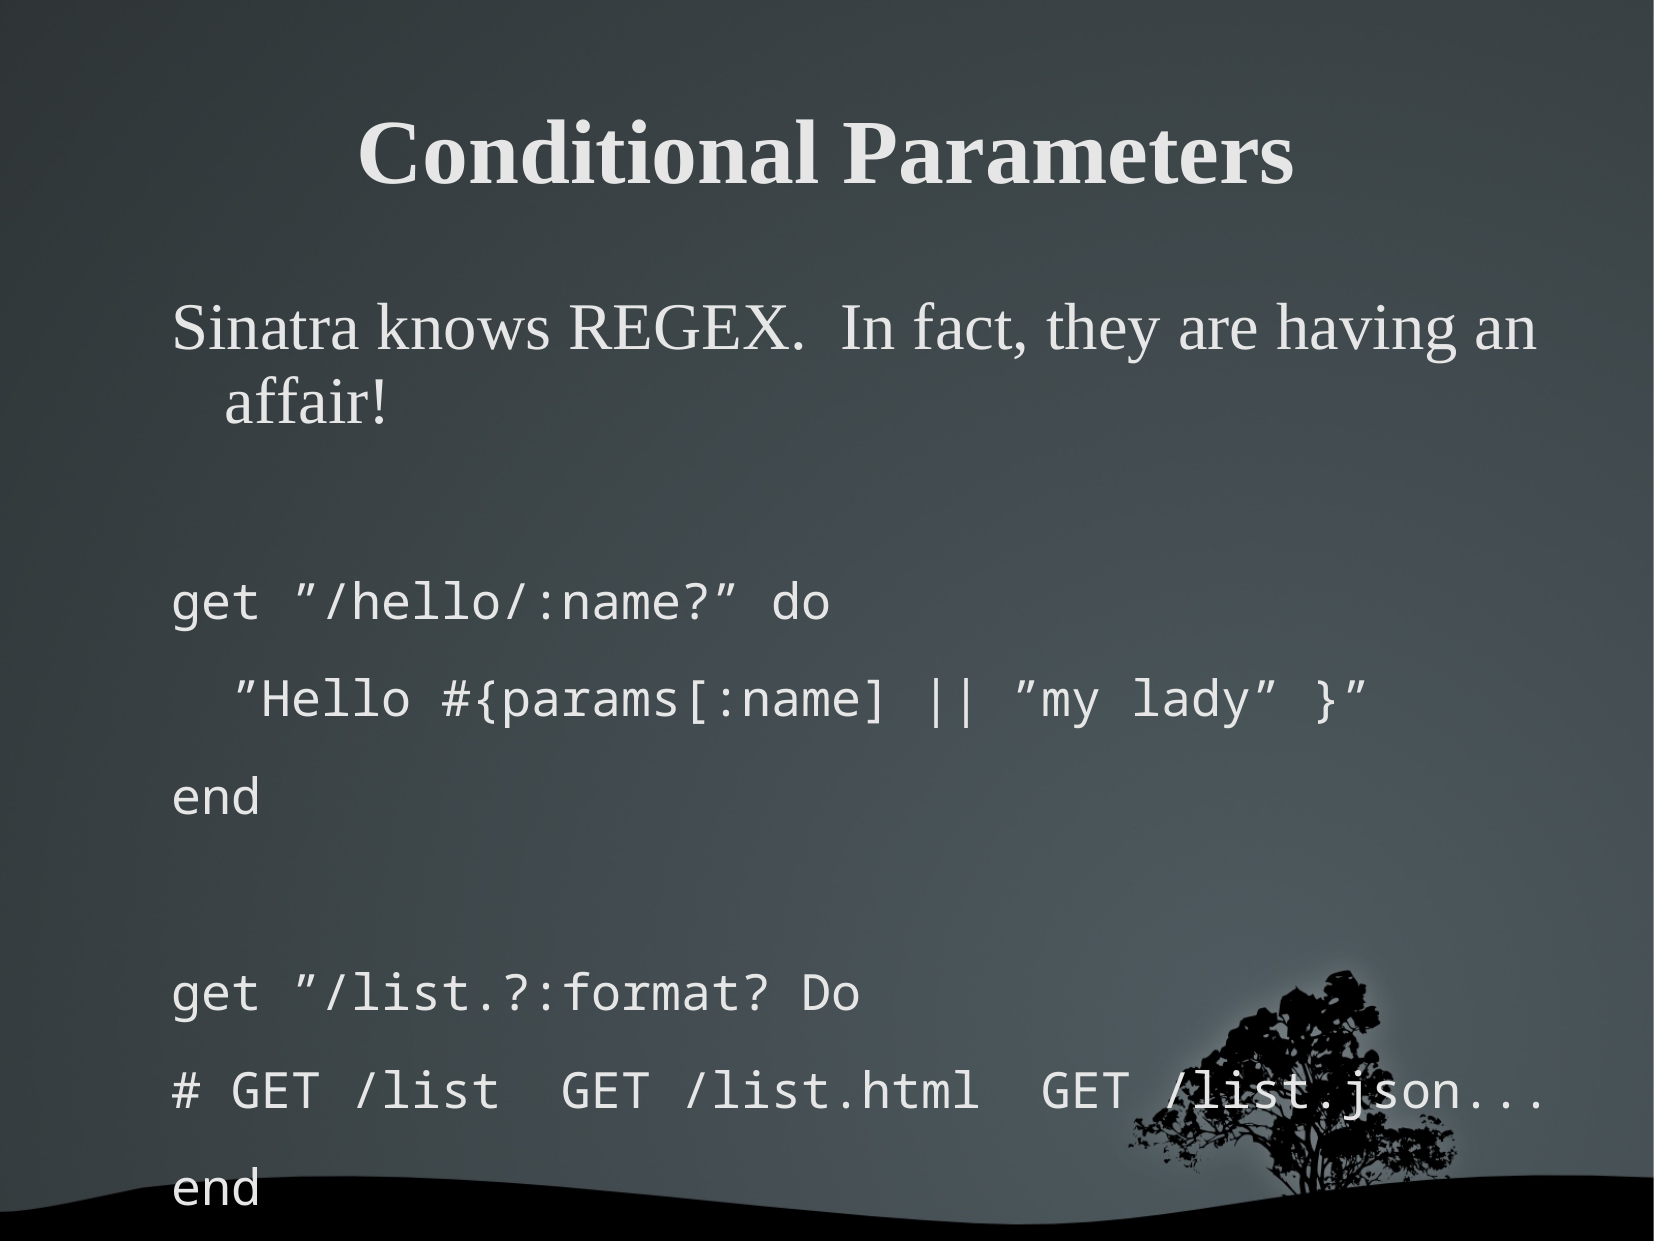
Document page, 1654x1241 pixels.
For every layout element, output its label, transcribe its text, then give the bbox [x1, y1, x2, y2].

picture [0, 0, 1654, 1241]
title Conditional Parameters [82, 49, 1571, 257]
list Sinatra knows REGEX. In fact, they are having an affair! get ”/hello/:name?” do ”Hello #{params[:name] || ”my lady” }” end get ”/list.?:format? Do # GET /list GET /list.html GET /list.json... end [82, 290, 1571, 1152]
